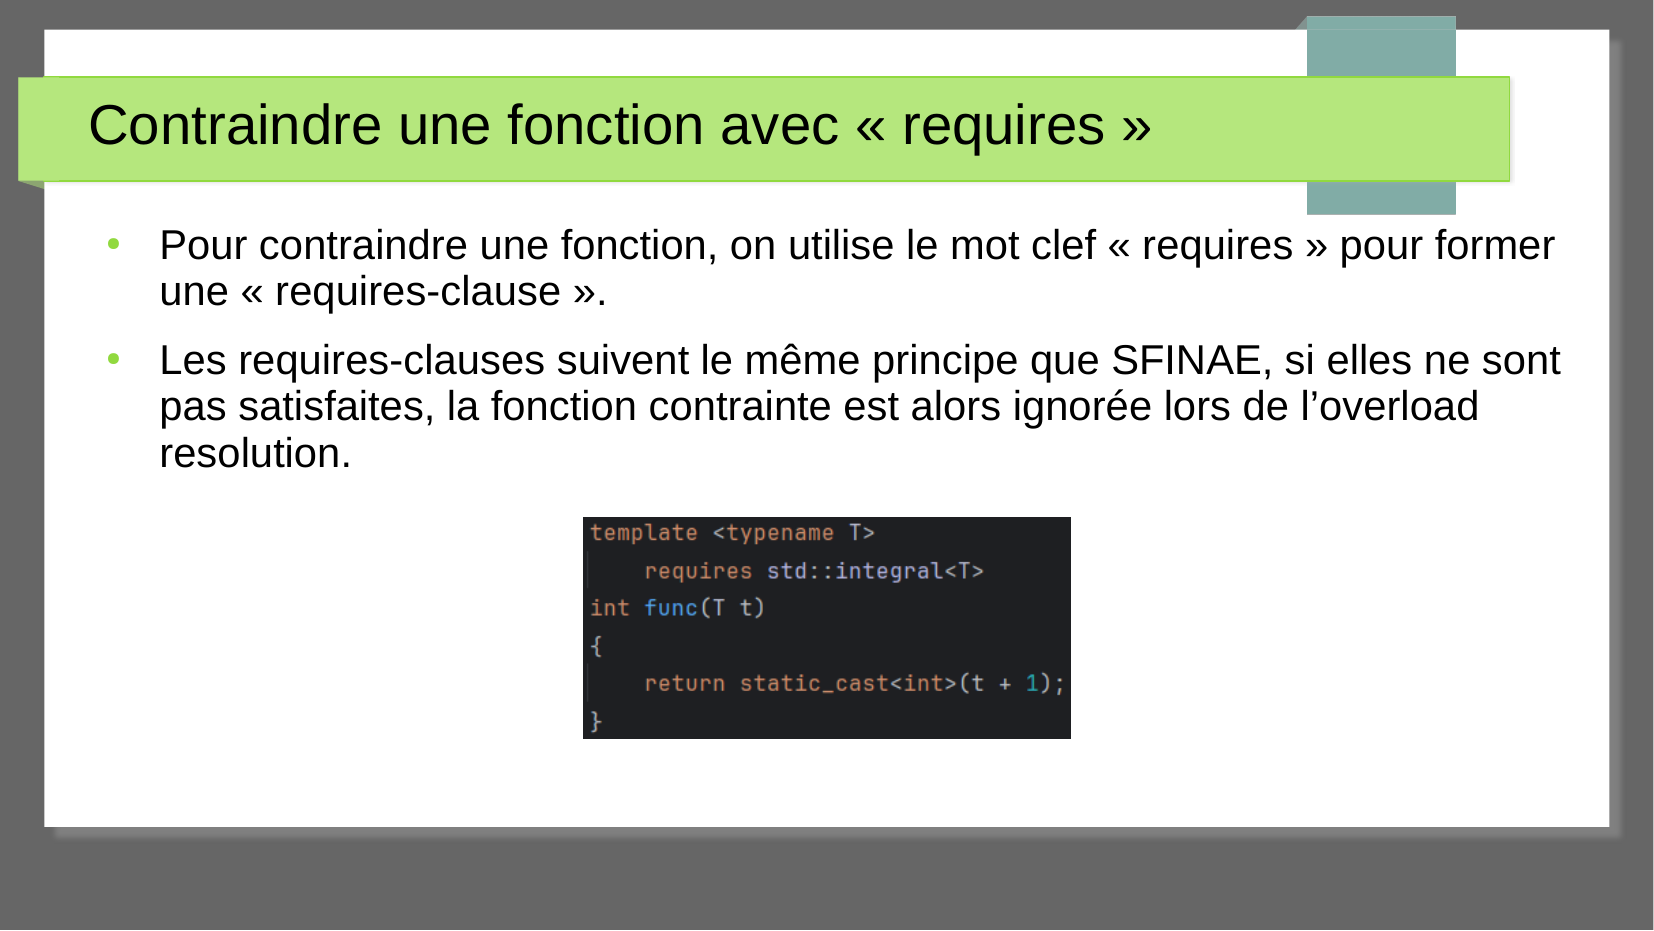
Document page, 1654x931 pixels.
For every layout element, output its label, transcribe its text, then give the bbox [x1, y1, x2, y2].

picture [583, 517, 1071, 739]
title Contraindre une fonction avec « requires » [88, 73, 1506, 178]
list Pour contraindre une fonction, on utilise le mot clef « requires » pour former une « requires-clause ». Les requires-clauses suivent le même principe que SFINAE, si elles ne sont pas satisfaites, la fonction contrainte est alors ignorée lors de l’overload resolution. [88, 221, 1565, 813]
